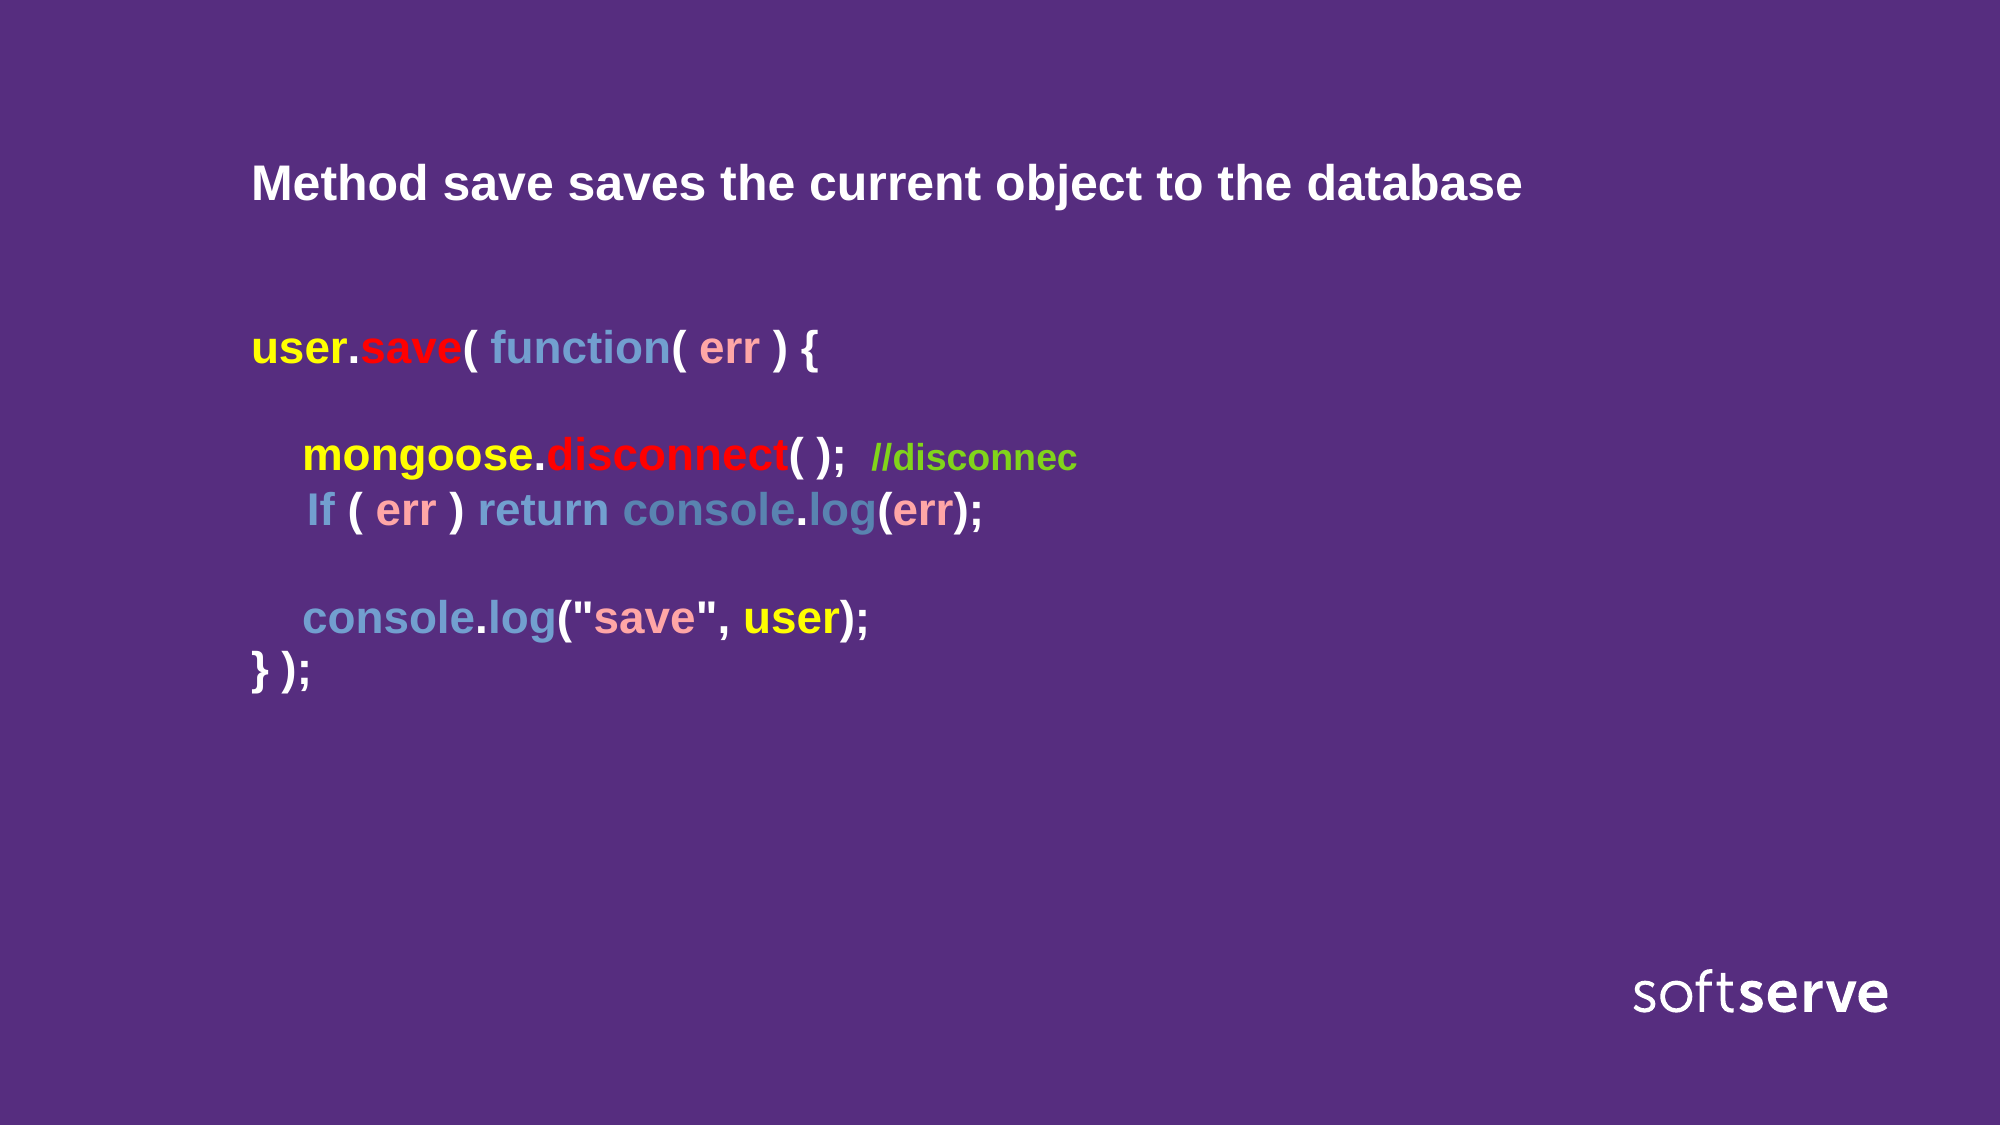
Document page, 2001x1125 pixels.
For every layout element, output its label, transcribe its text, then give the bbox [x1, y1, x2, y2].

text_box Method save saves the current object to the database user.save( function( err ) { mongoose.disconnect( ); //disconnec If ( err ) return console.log(err); console.log("save", user); } ); [236, 147, 1595, 702]
